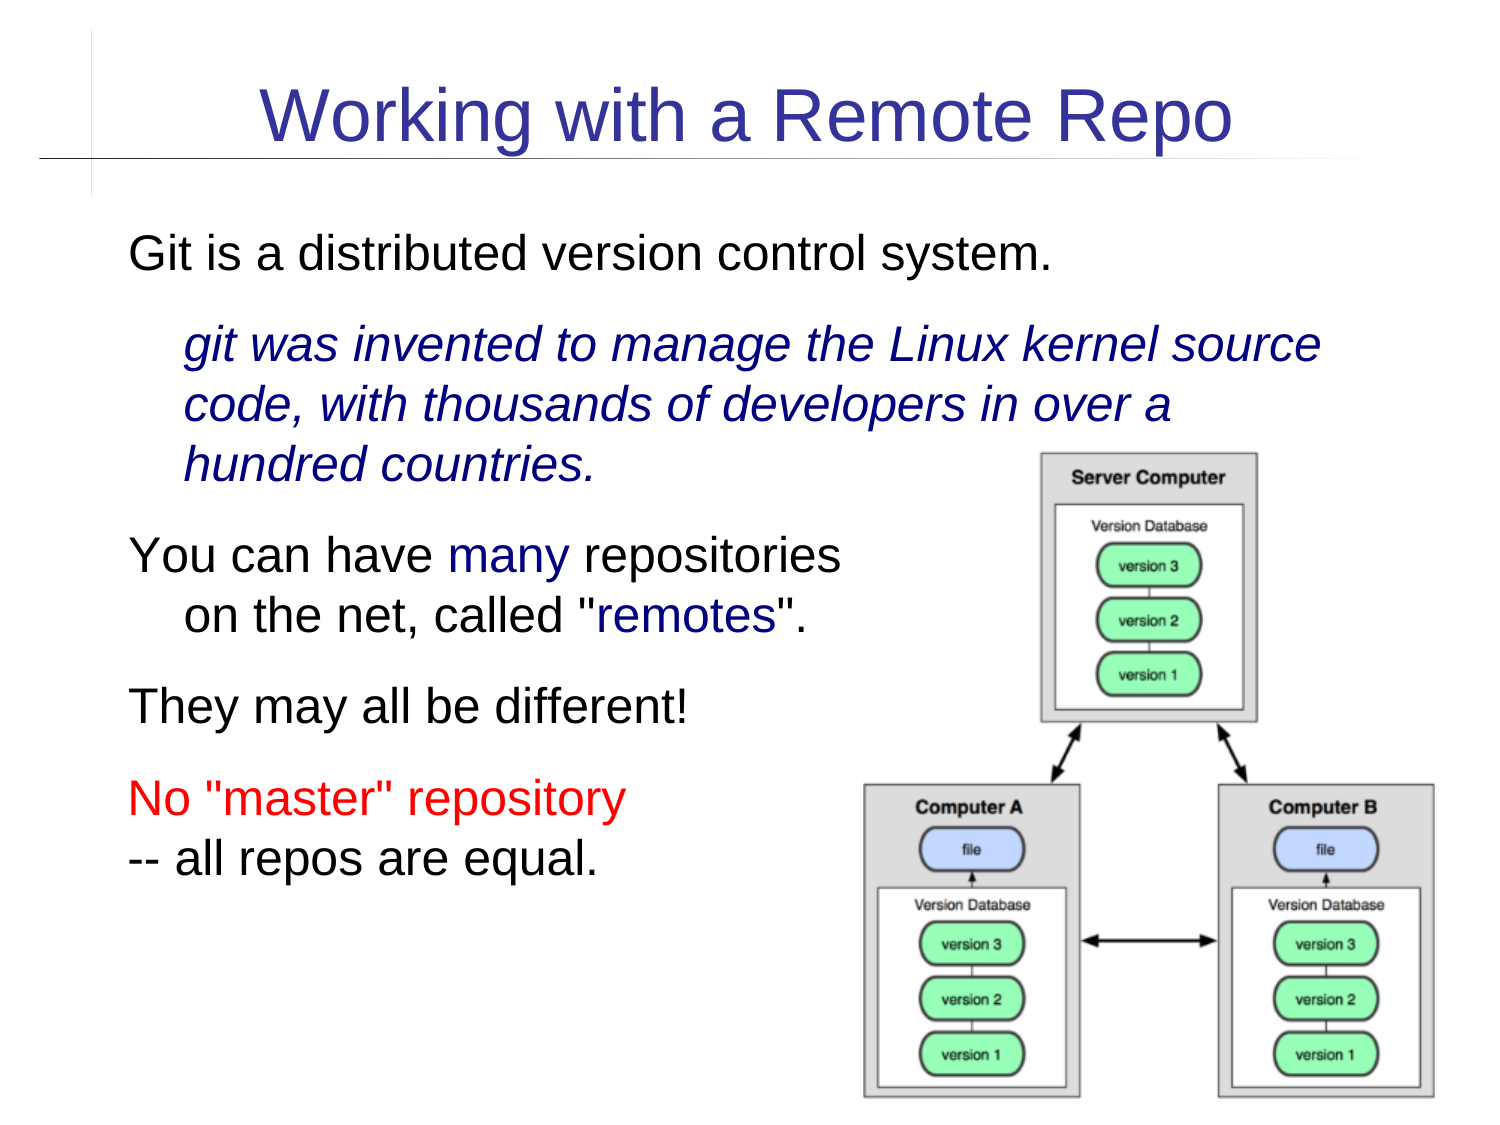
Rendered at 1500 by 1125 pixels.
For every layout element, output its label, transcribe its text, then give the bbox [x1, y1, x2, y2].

list Git is a distributed version control system. git was invented to manage the Linux kernel source code, with thousands of developers in over a hundred countries. You can have many repositories on the net, called "remotes". They may all be different! No "master" repository -- all repos are equal. [112, 212, 1383, 1061]
title Working with a Remote Repo [112, 38, 1383, 184]
picture [862, 447, 1441, 1099]
